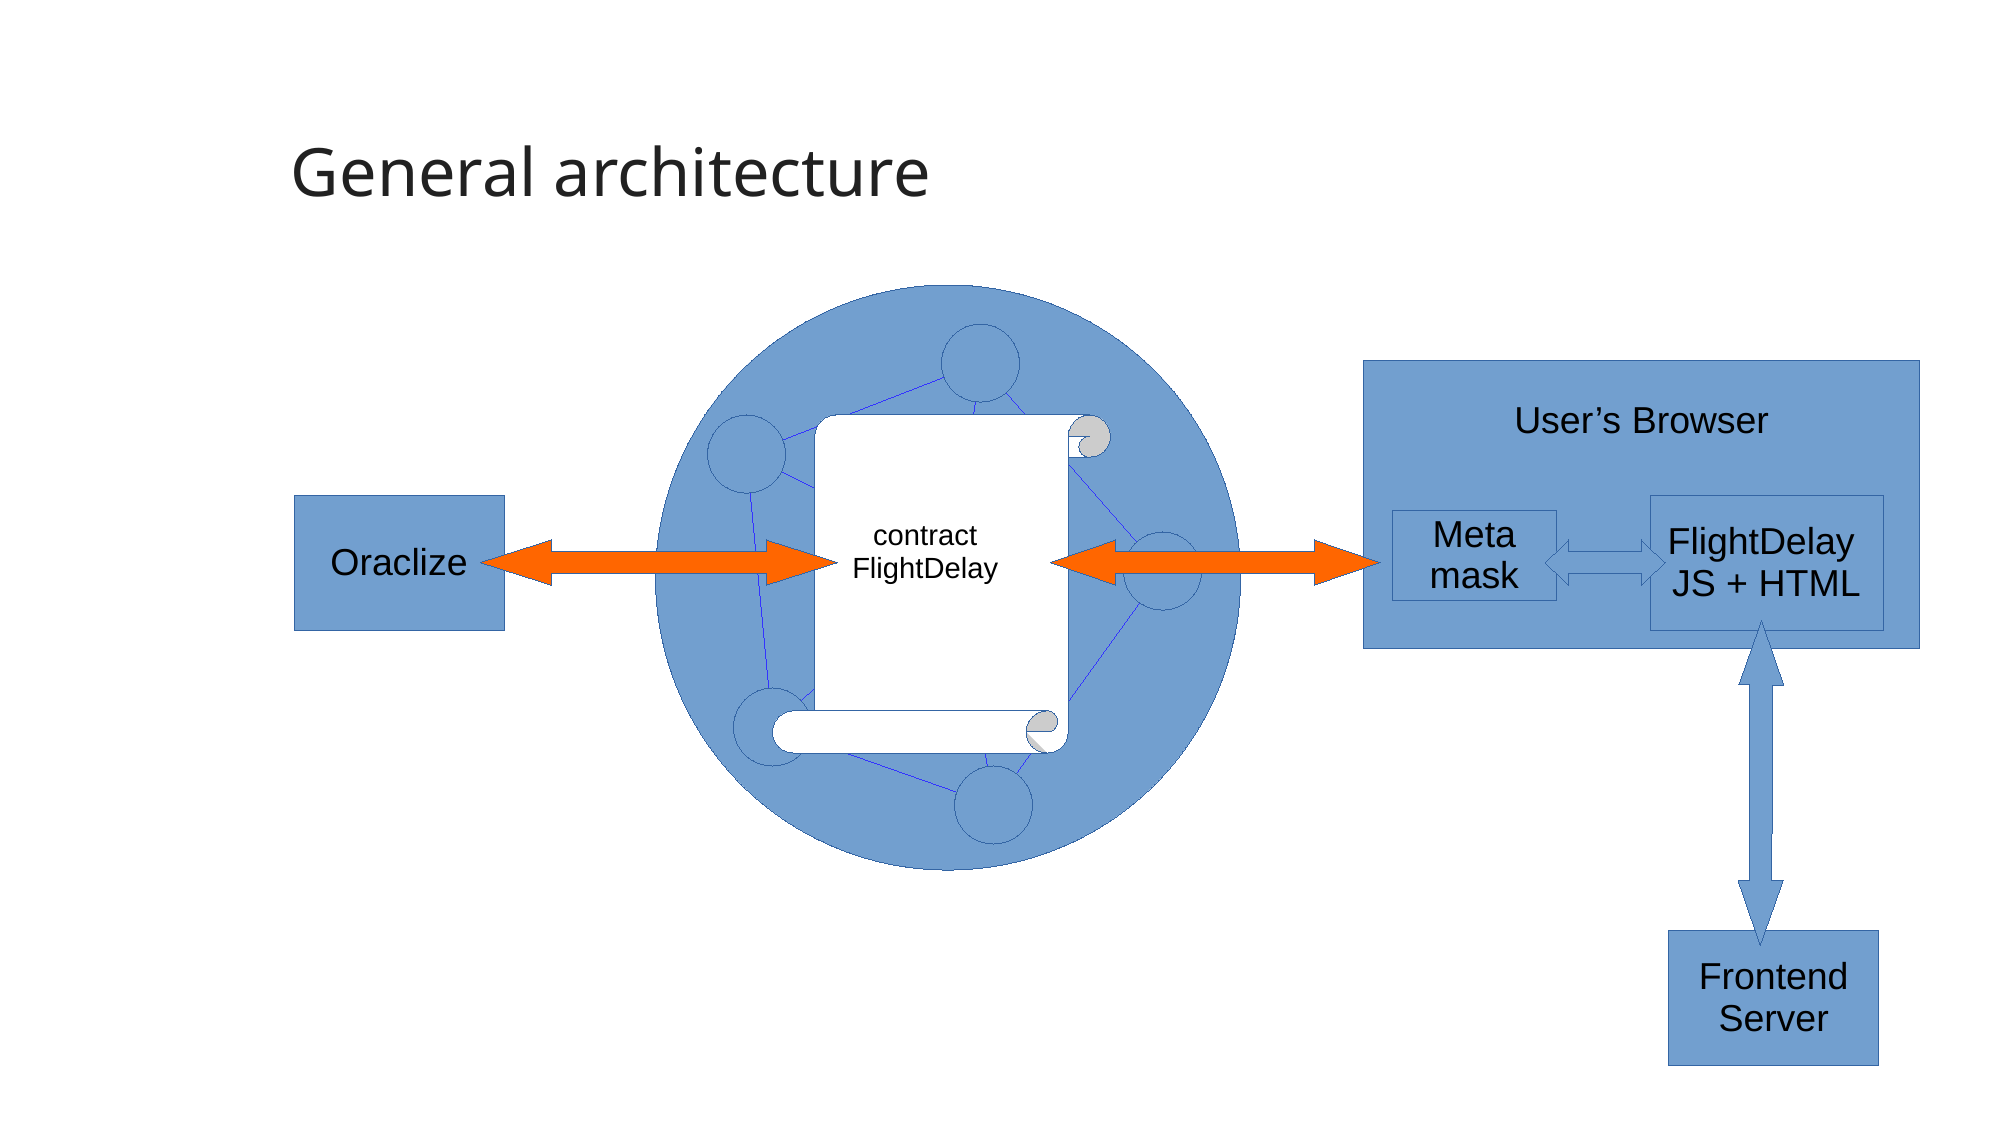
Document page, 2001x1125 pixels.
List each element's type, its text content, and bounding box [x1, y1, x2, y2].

text_box [1545, 539, 1666, 586]
text_box Oraclize [294, 495, 505, 631]
text_box Meta mask [1392, 510, 1557, 601]
text_box contract FlightDelay [837, 511, 1026, 642]
text_box User’s Browser [1363, 360, 1920, 649]
text_box [480, 285, 1381, 871]
text_box General architecture [275, 122, 1762, 920]
text_box FlightDelay JS + HTML [1650, 495, 1884, 631]
text_box Frontend Server [1668, 930, 1879, 1066]
text_box [1738, 620, 1784, 946]
